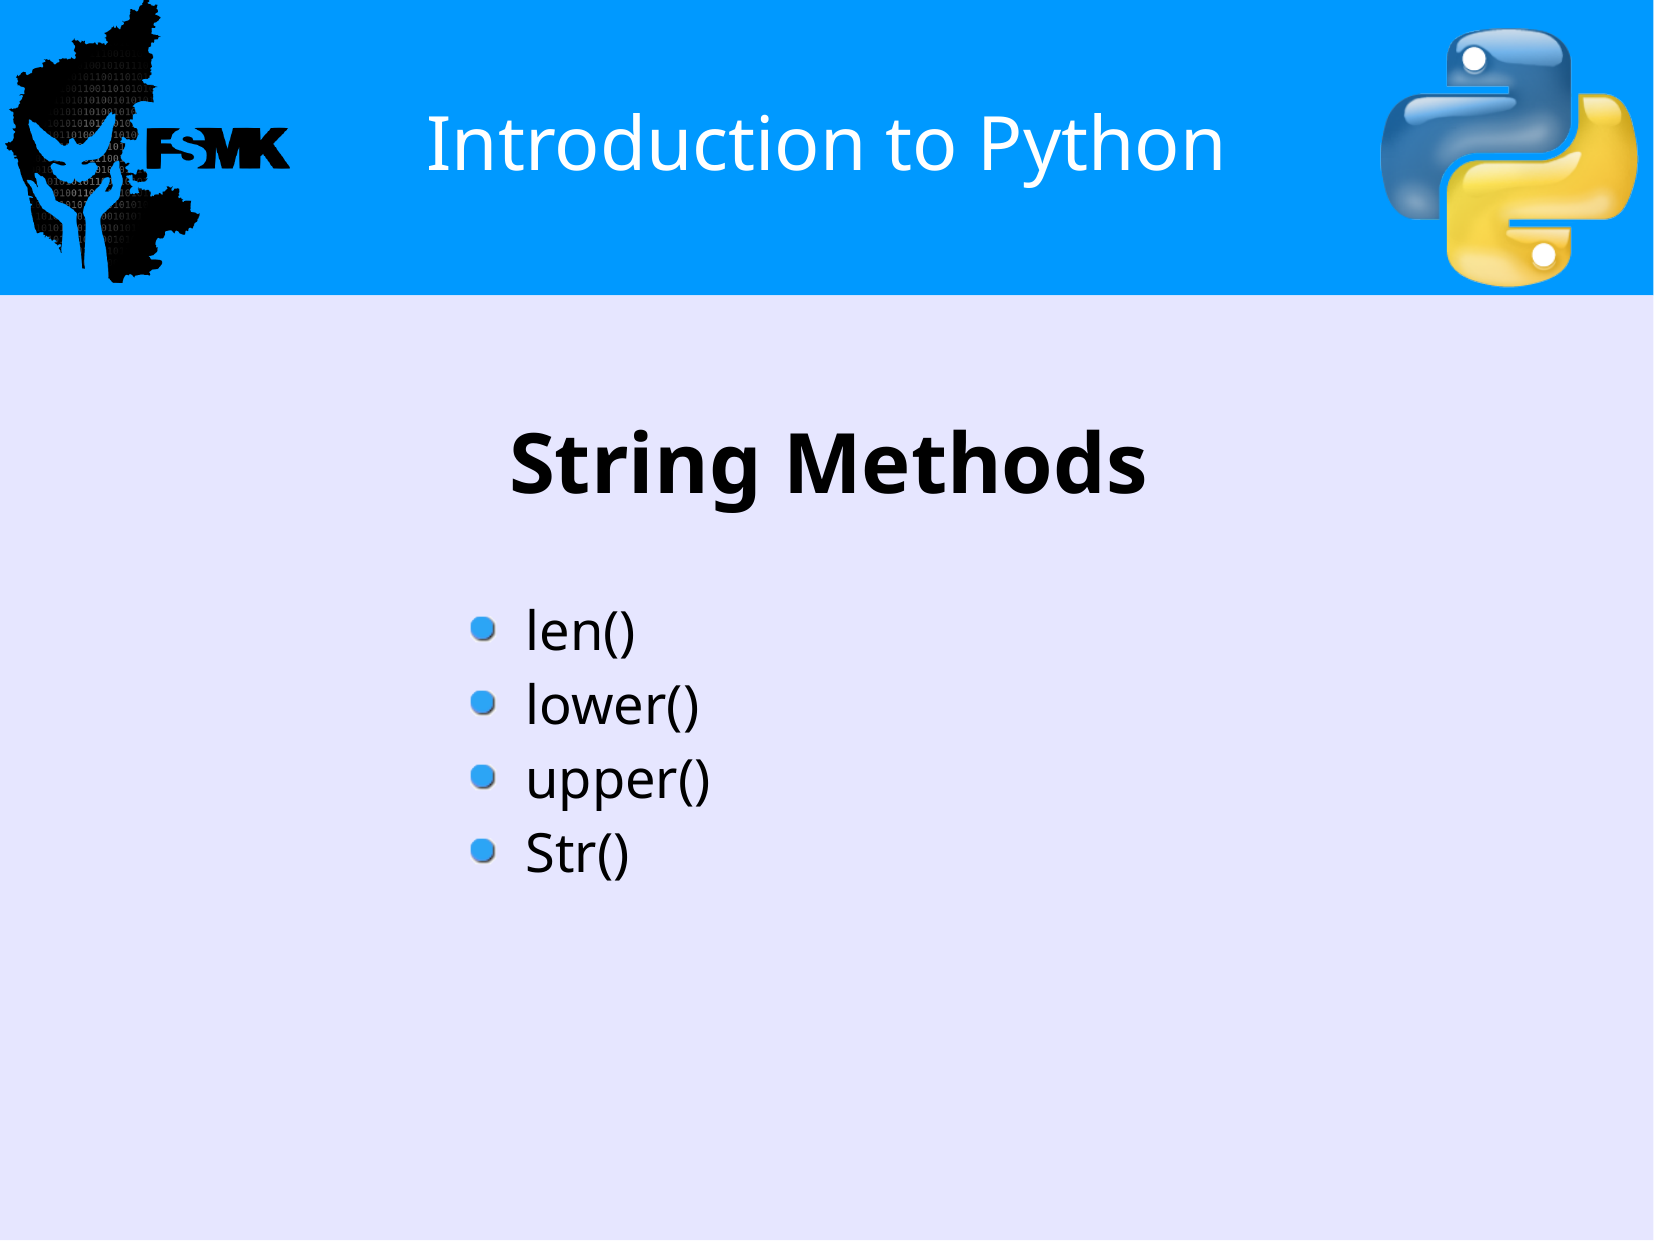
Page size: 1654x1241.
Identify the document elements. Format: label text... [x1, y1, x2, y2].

picture [5, 0, 290, 283]
title Introduction to Python [0, 0, 1346, 295]
picture [469, 763, 498, 792]
picture [469, 837, 498, 866]
text_box [0, 295, 1654, 1241]
picture [469, 689, 498, 718]
picture [469, 615, 498, 644]
picture [1346, 0, 1654, 295]
text_box String Methods len() lower() upper() Str() [512, 372, 1106, 1069]
